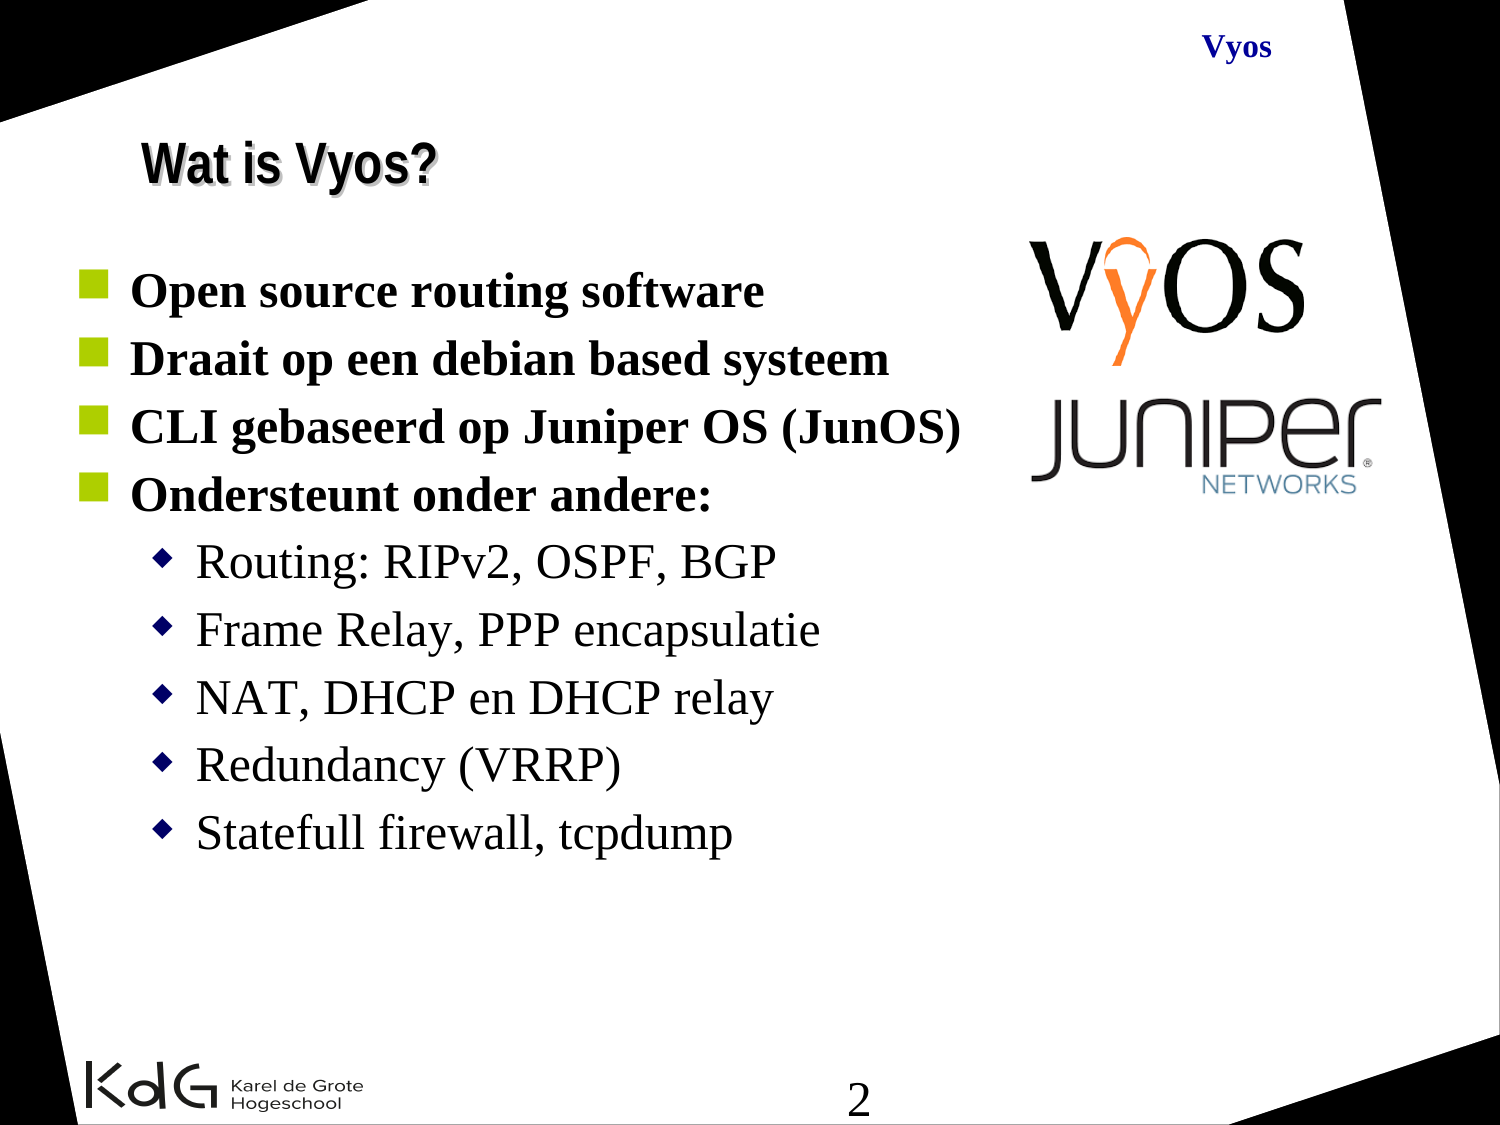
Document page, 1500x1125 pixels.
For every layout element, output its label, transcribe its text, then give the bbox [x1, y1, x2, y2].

title Wat is Vyos? [141, 72, 1447, 253]
picture [1029, 237, 1304, 366]
picture [996, 376, 1417, 516]
picture [86, 1061, 363, 1112]
list Open source routing software Draait op een debian based systeem CLI gebaseerd op Juniper OS (JunOS) Ondersteunt onder andere: Routing: RIPv2, OSPF, BGP Frame Relay, PPP encapsulatie NAT, DHCP en DHCP relay Redundancy (VRRP) Statefull firewall, tcpdump [75, 263, 1425, 1006]
